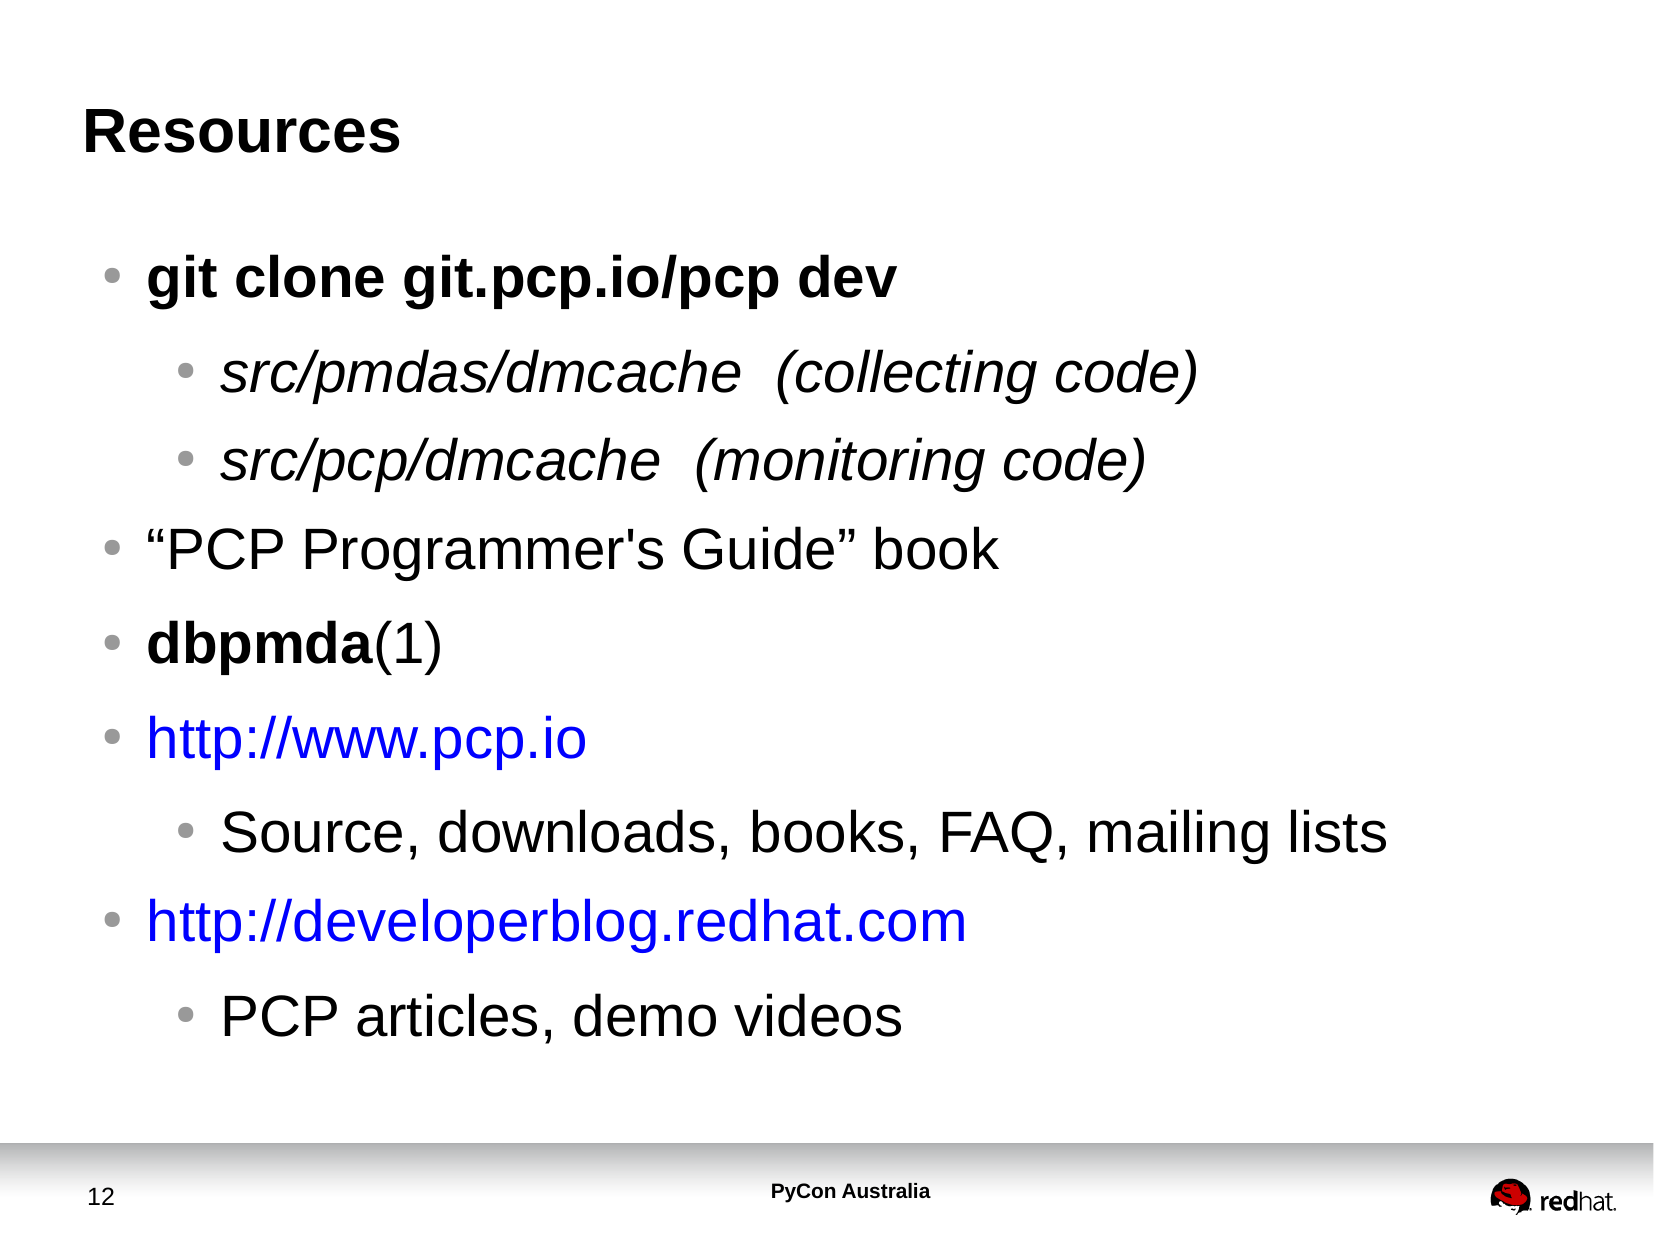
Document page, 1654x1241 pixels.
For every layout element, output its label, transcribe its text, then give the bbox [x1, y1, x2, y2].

picture [0, 1143, 1654, 1241]
title Resources [82, 37, 1571, 226]
list git clone git.pcp.io/pcp dev src/pmdas/dmcache (collecting code) src/pcp/dmcache (monitoring code) “PCP Programmer's Guide” book dbpmda(1) http://www.pcp.io Source, downloads, books, FAQ, mailing lists http://developerblog.redhat.com PCP articles, demo videos [86, 244, 1576, 1049]
